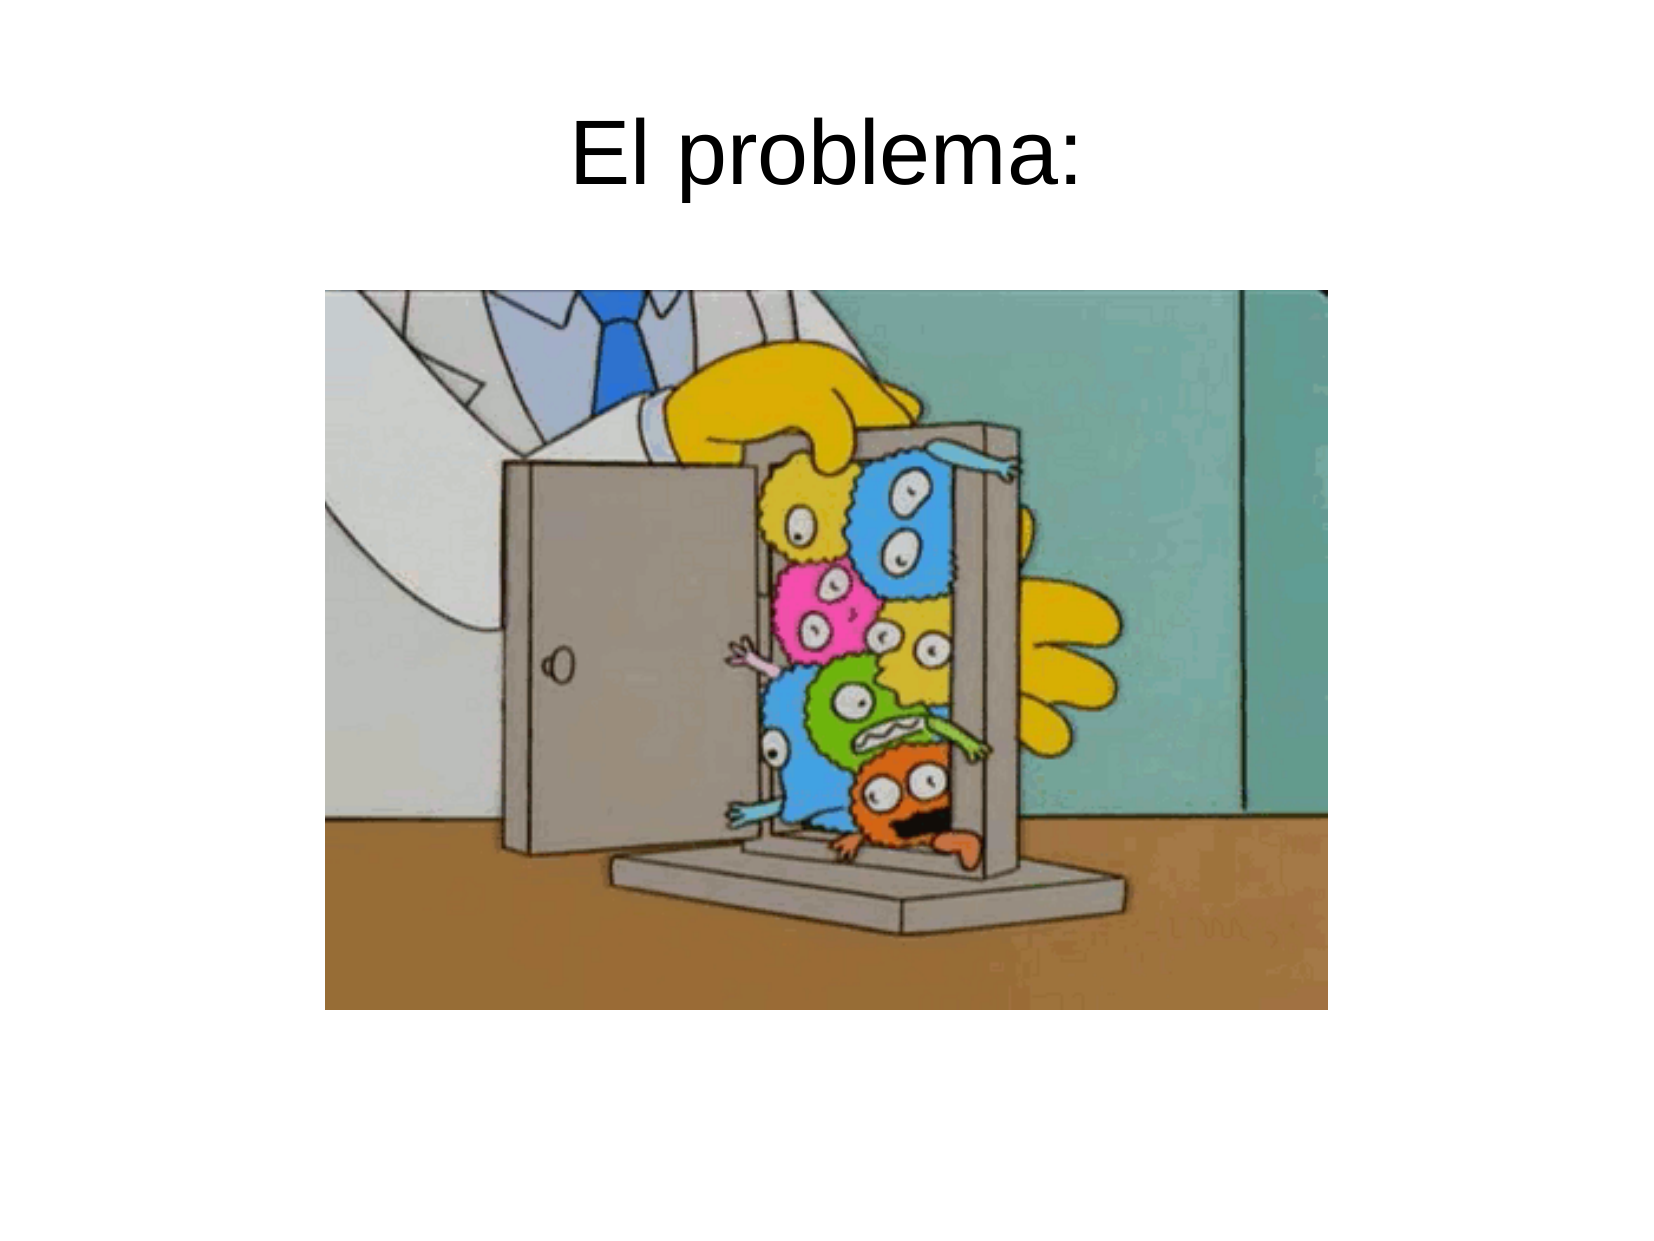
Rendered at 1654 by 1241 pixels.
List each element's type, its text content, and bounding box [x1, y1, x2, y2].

title El problema: [82, 49, 1571, 257]
picture [325, 290, 1328, 1010]
